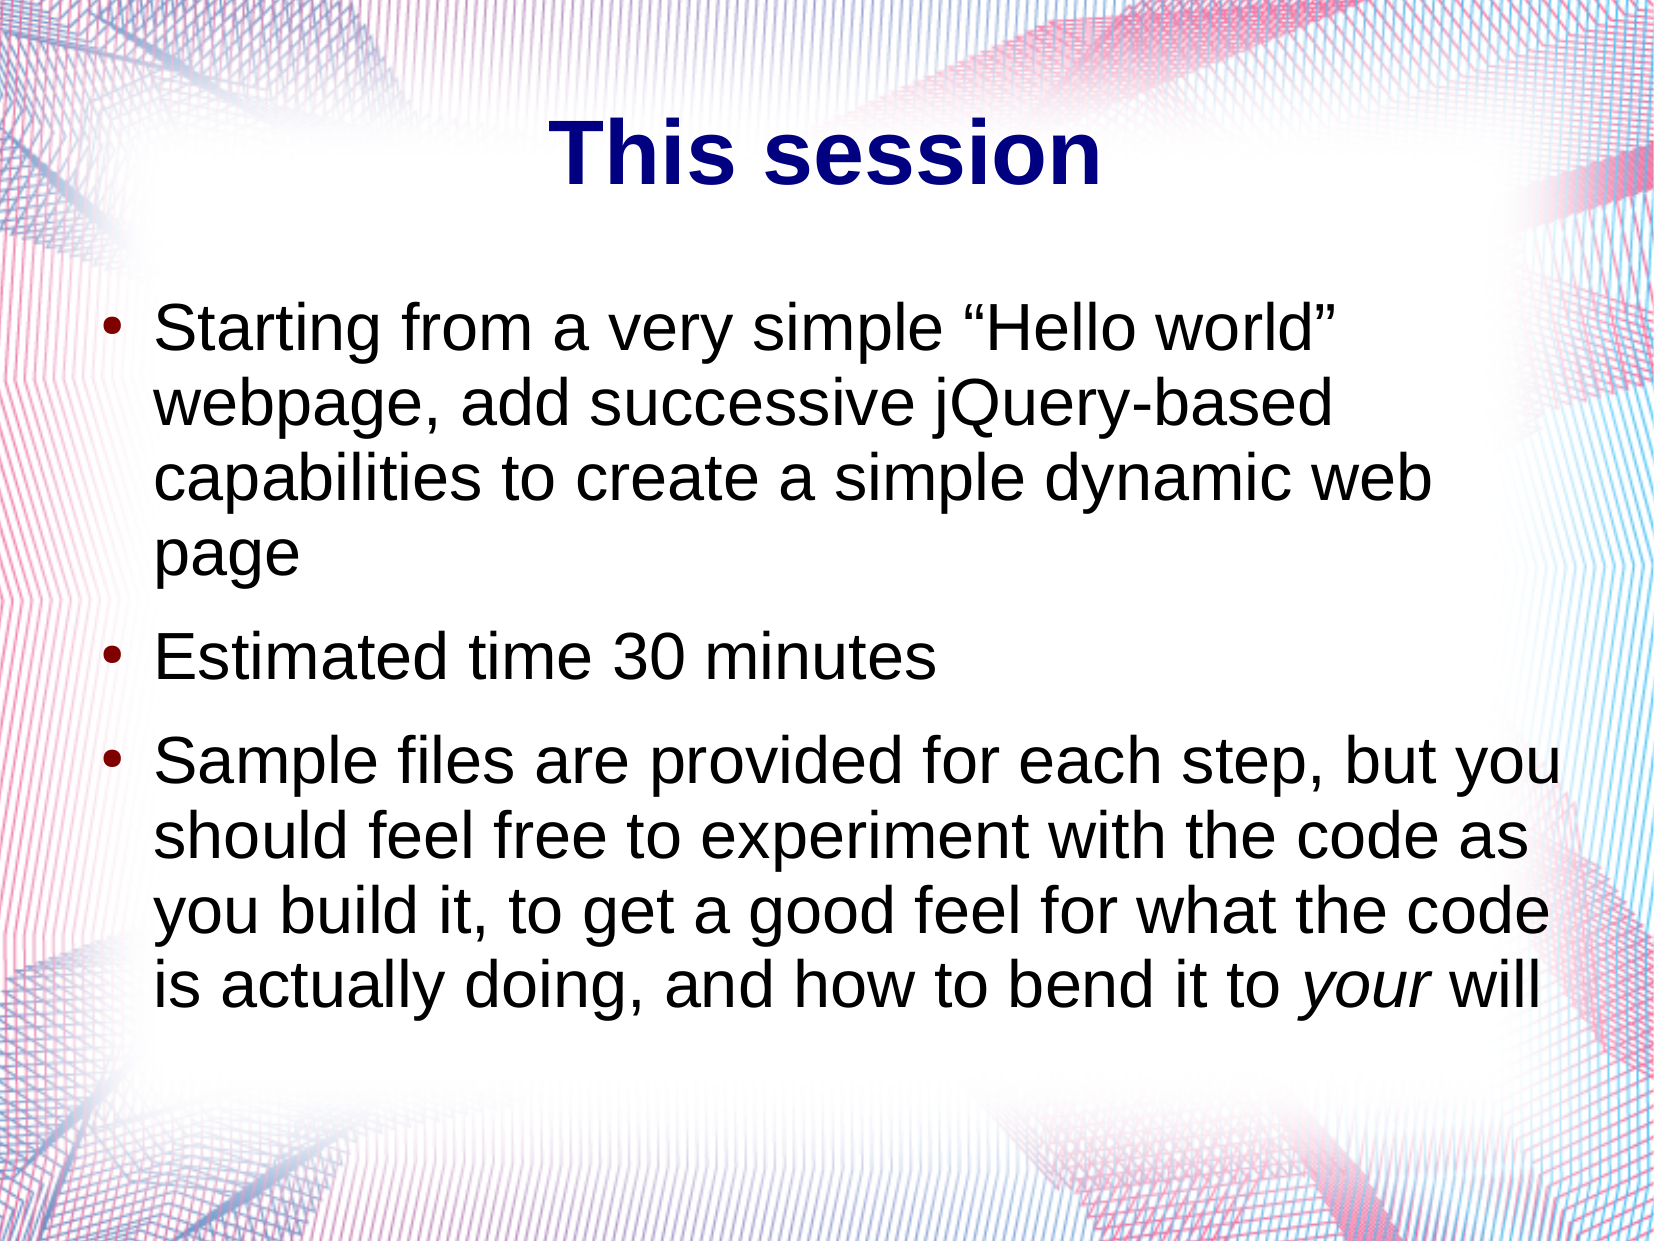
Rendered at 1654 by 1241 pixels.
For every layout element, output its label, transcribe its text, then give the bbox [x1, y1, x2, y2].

list Starting from a very simple “Hello world” webpage, add successive jQuery-based capabilities to create a simple dynamic web page Estimated time 30 minutes Sample files are provided for each step, but you should feel free to experiment with the code as you build it, to get a good feel for what the code is actually doing, and how to bend it to your will [82, 290, 1571, 1094]
picture [0, 0, 1654, 1241]
title This session [82, 56, 1571, 250]
